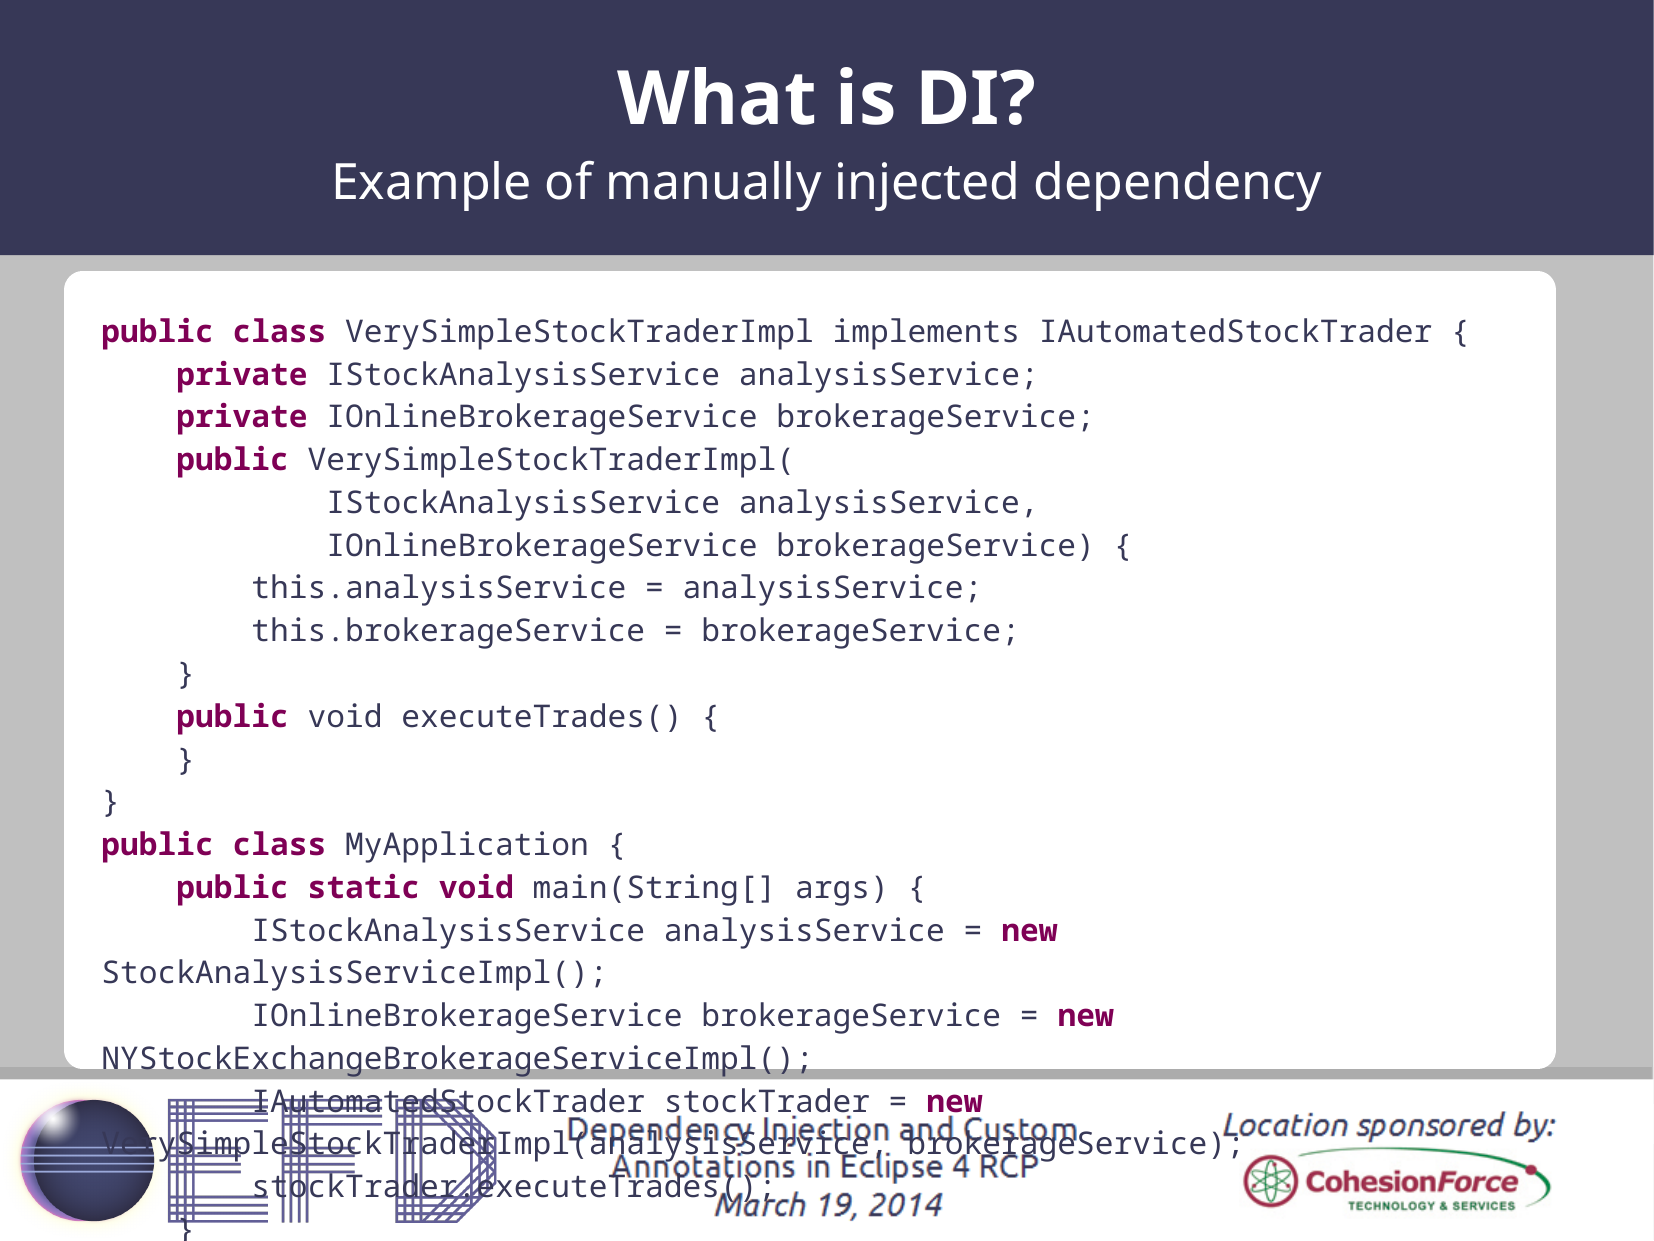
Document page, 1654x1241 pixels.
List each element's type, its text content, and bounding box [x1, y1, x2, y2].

picture [1193, 1139, 1202, 1144]
title What is DI? Example of manually injected dependency [82, 25, 1571, 233]
picture [549, 1082, 1105, 1241]
picture [1110, 1104, 1654, 1241]
picture [0, 1079, 497, 1241]
list public class VerySimpleStockTraderImpl implements IAutomatedStockTrader { private IStockAnalysisService analysisService; private IOnlineBrokerageService brokerageService; public VerySimpleStockTraderImpl( IStockAnalysisService analysisService, IOnlineBrokerageService brokerageService) { this.analysisService = analysisService; this.brokerageService = brokerageService; } public void executeTrades() { } } public class MyApplication { public static void main(String[] args) { IStockAnalysisService analysisService = new StockAnalysisServiceImpl(); IOnlineBrokerageService brokerageService = new NYStockExchangeBrokerageServiceImpl(); IAutomatedStockTrader stockTrader = new VerySimpleStockTraderImpl(analysisService, brokerageService); stockTrader.executeTrades(); } } [82, 290, 1538, 1051]
